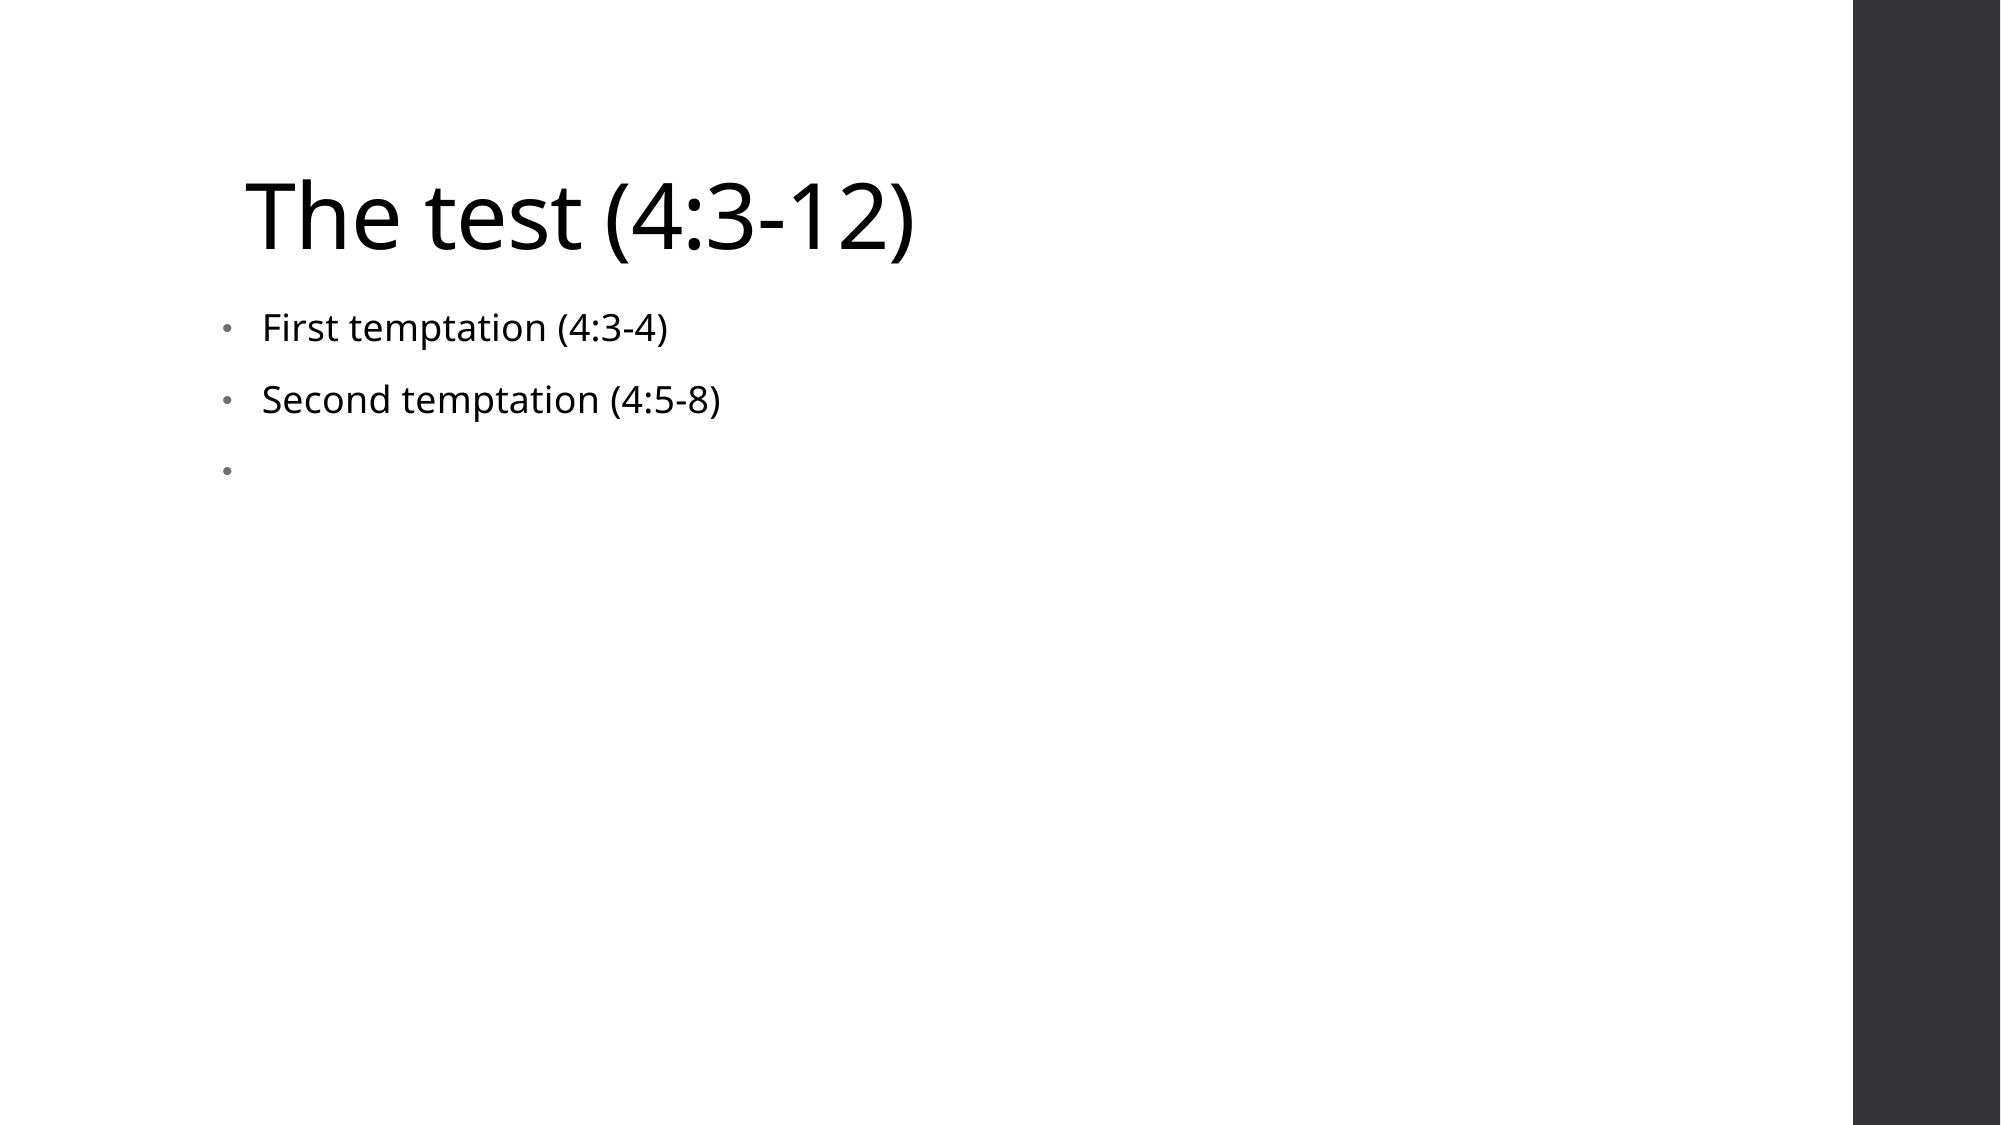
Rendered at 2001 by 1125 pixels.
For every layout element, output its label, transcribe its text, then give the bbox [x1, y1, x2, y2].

list First temptation (4:3-4) Second temptation (4:5-8) [206, 299, 1617, 1014]
title The test (4:3-12) [206, 60, 1797, 278]
